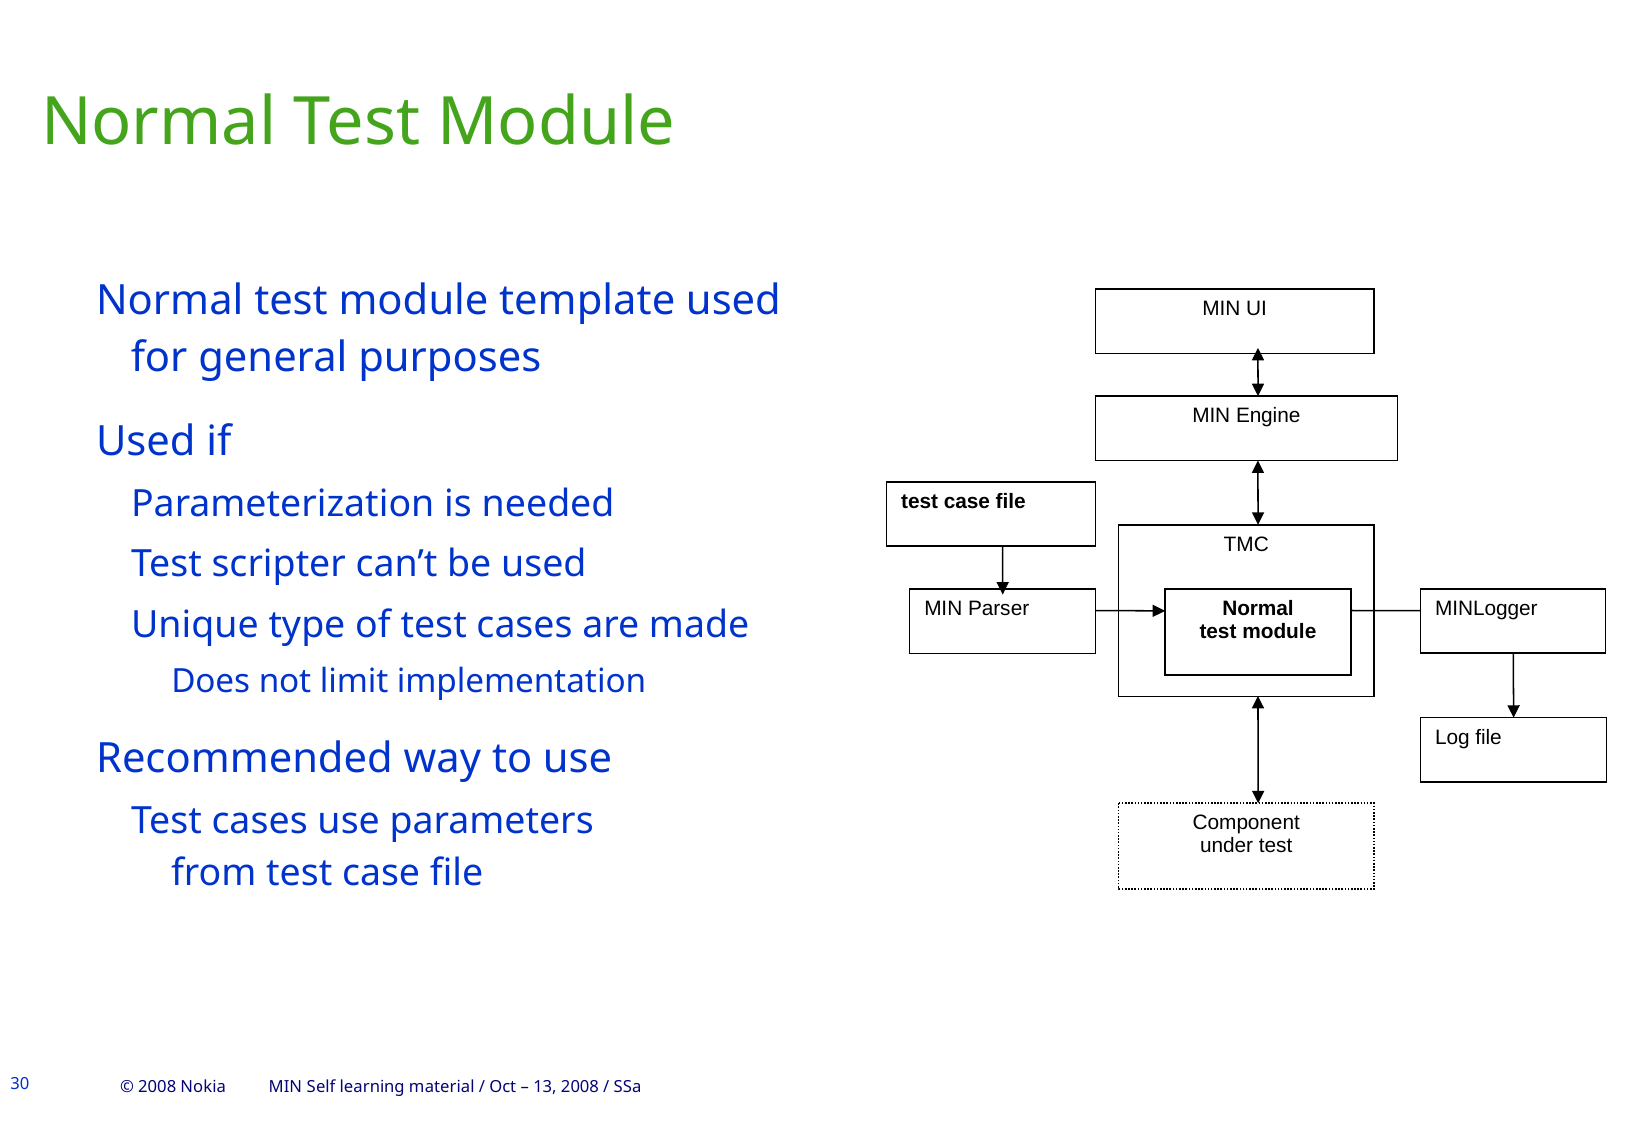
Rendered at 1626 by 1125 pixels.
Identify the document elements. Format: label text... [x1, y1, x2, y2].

text_box Log file [1420, 717, 1607, 782]
text_box TMC [1118, 524, 1374, 610]
text_box MINLogger [1420, 589, 1606, 654]
text_box Component under test [1118, 803, 1374, 890]
text_box TMC [1118, 612, 1374, 697]
title Normal Test Module [41, 70, 1504, 174]
text_box MIN UI [1095, 289, 1375, 354]
text_box Normal test module [1165, 589, 1351, 675]
list Normal test module template used for general purposes Used if Parameterization is needed Test scripter can’t be used Unique type of test cases are made Does not limit implementation Recommended way to use Test cases use parameters from test case file [81, 262, 1544, 1006]
text_box MIN Engine [1095, 396, 1398, 461]
text_box MIN Parser [909, 589, 1096, 654]
text_box test case file [886, 481, 1096, 547]
